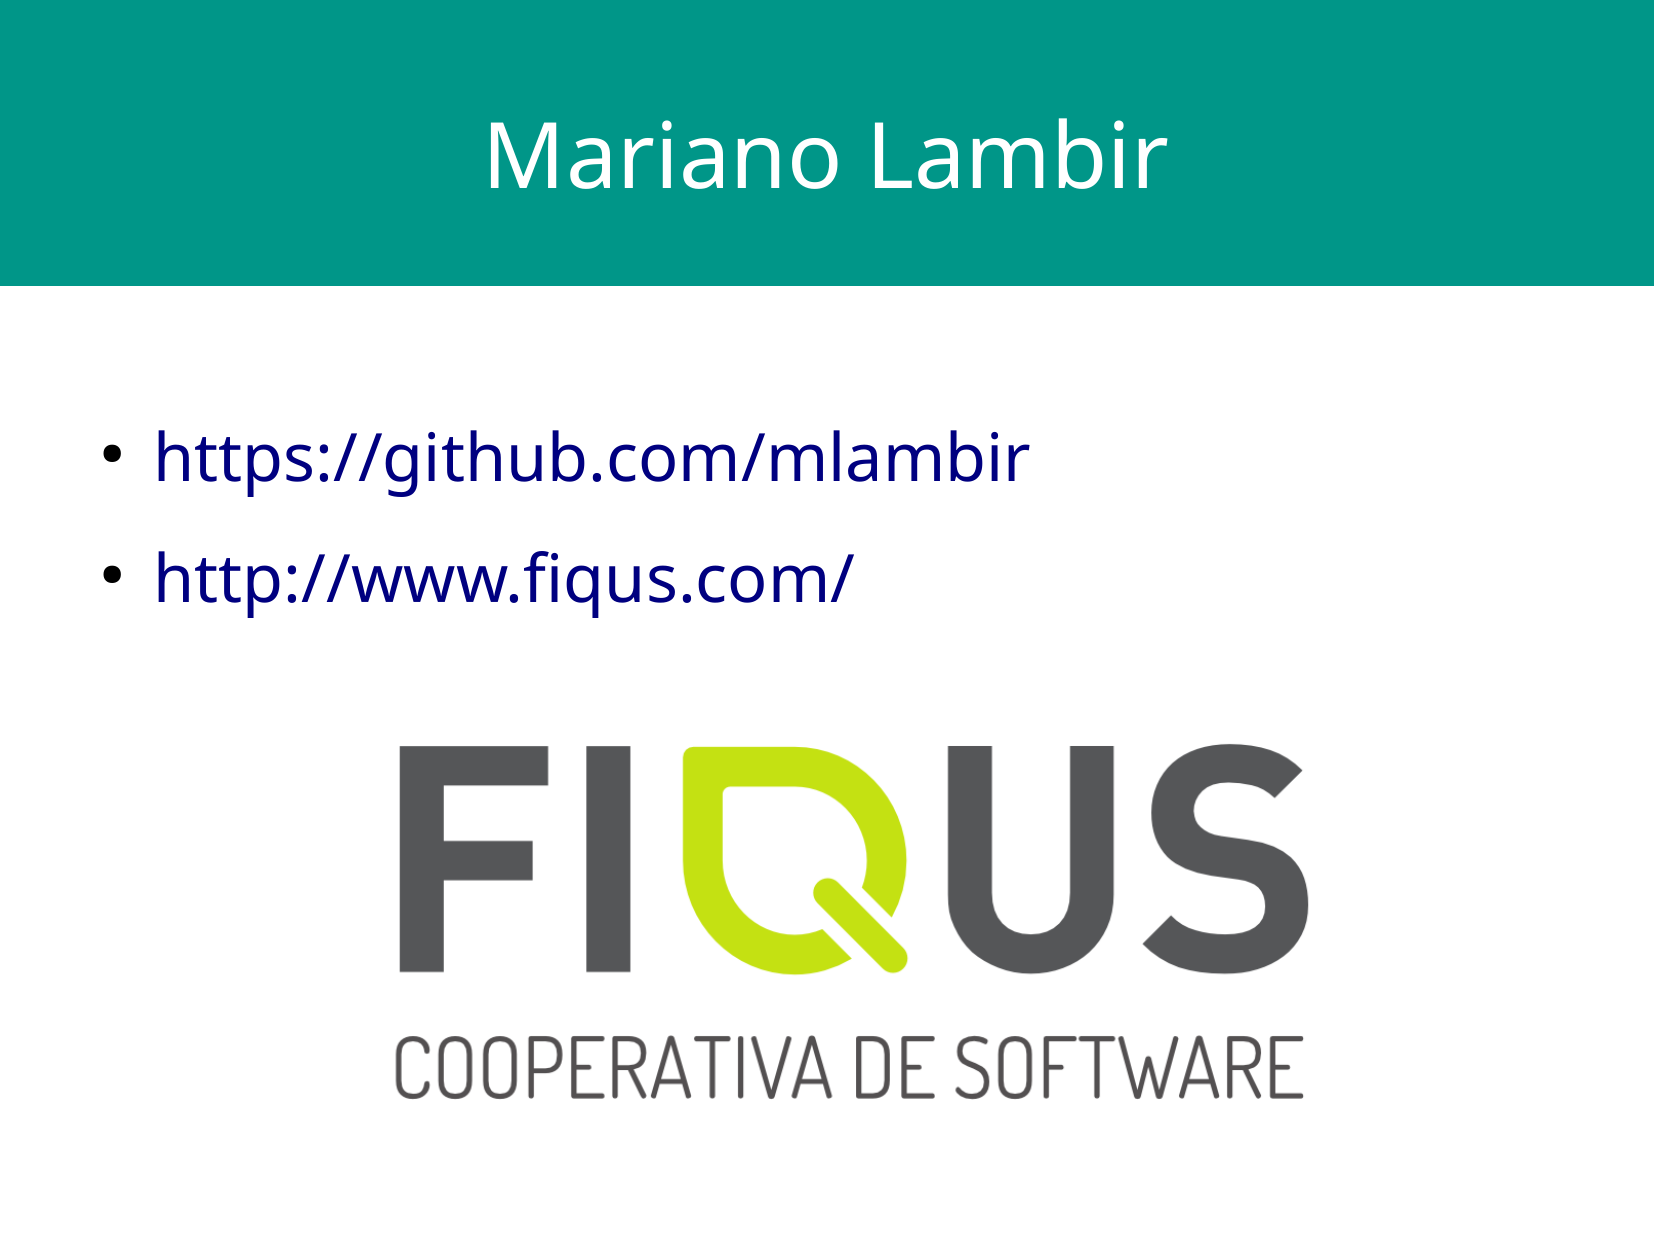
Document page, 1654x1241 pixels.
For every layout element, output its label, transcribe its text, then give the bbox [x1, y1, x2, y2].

title Mariano Lambir [82, 49, 1571, 257]
picture [330, 674, 1380, 1174]
list https://github.com/mlambir http://www.fiqus.com/ [82, 290, 1571, 1010]
